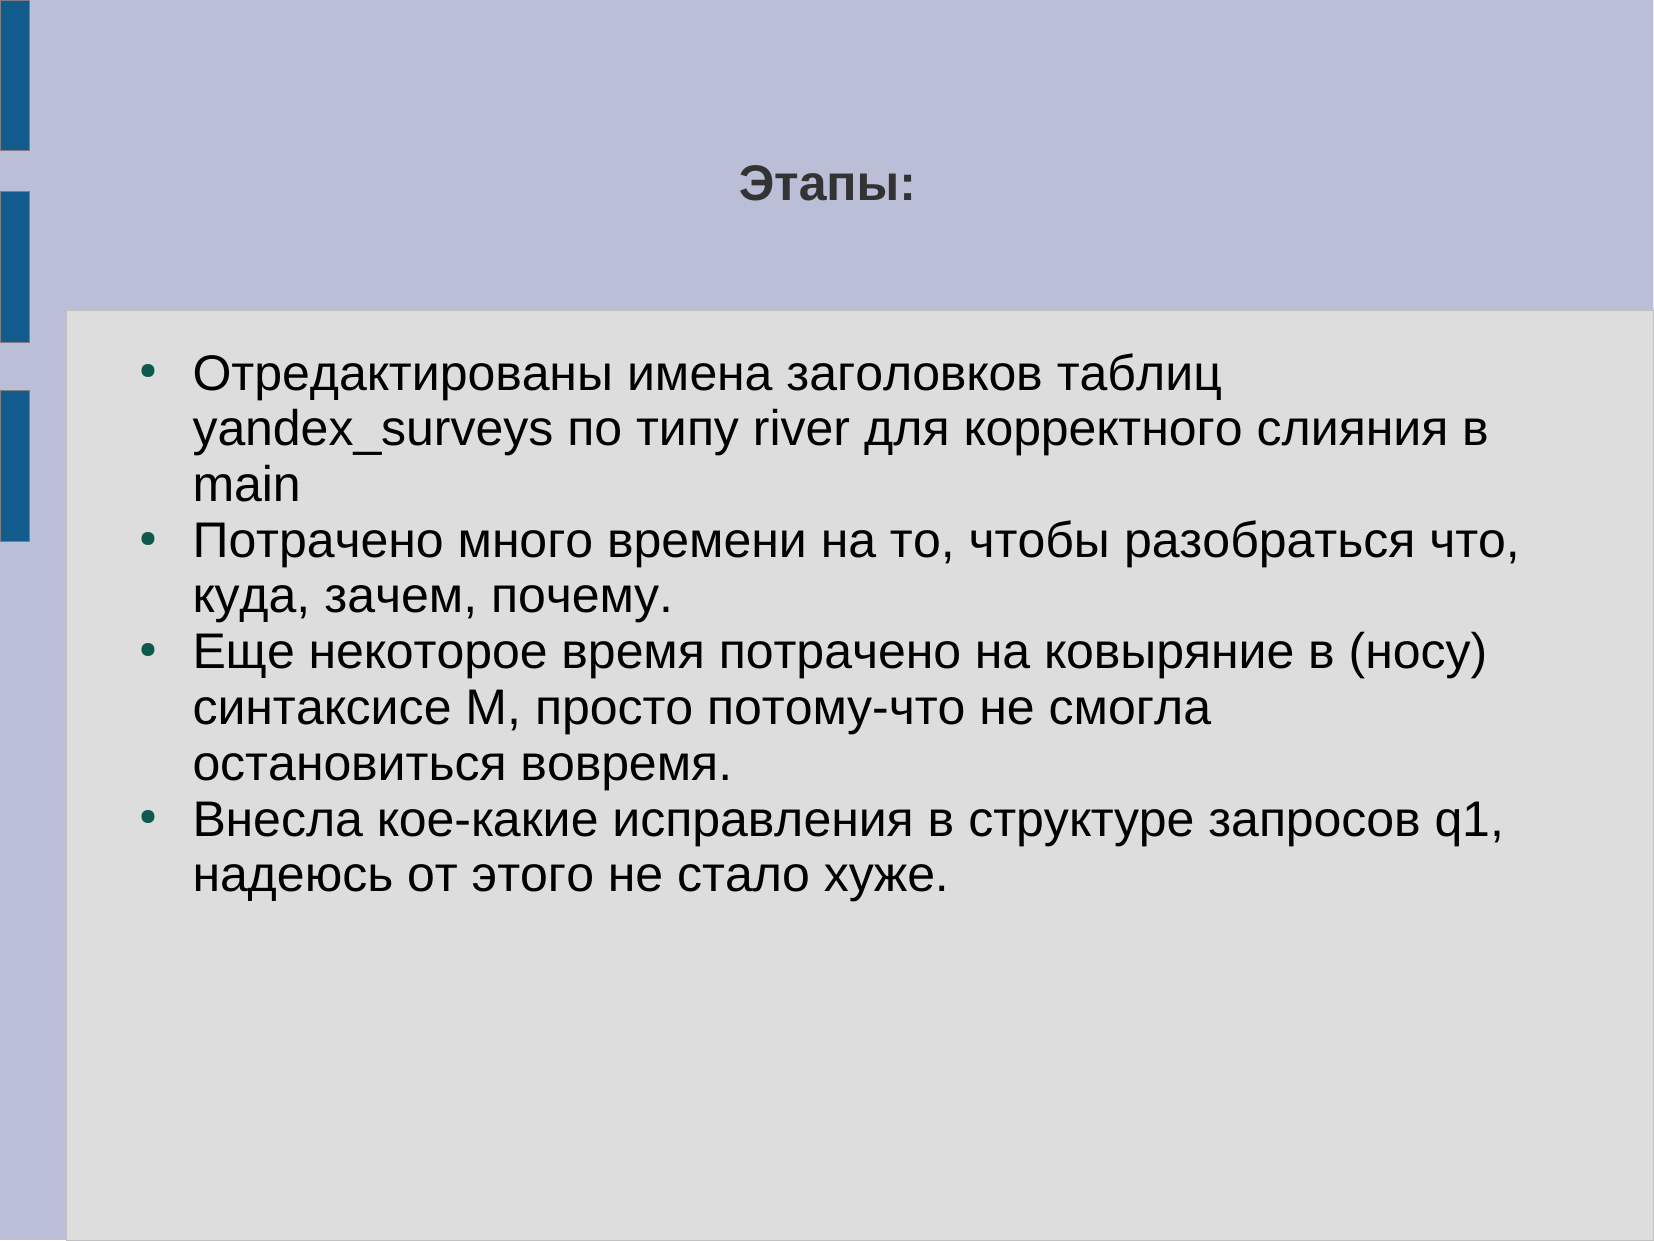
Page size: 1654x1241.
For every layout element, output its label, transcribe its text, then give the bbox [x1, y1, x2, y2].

list Отредактированы имена заголовков таблиц yandex_surveys по типу river для корректного слияния в main Потрачено много времени на то, чтобы разобраться что, куда, зачем, почему. Еще некоторое время потрачено на ковыряние в (носу) синтаксисе M, просто потому-что не смогла остановиться вовремя. Внесла кое-какие исправления в структуре запросов q1, надеюсь от этого не стало хуже. [121, 344, 1534, 1127]
title Этапы: [121, 79, 1534, 287]
